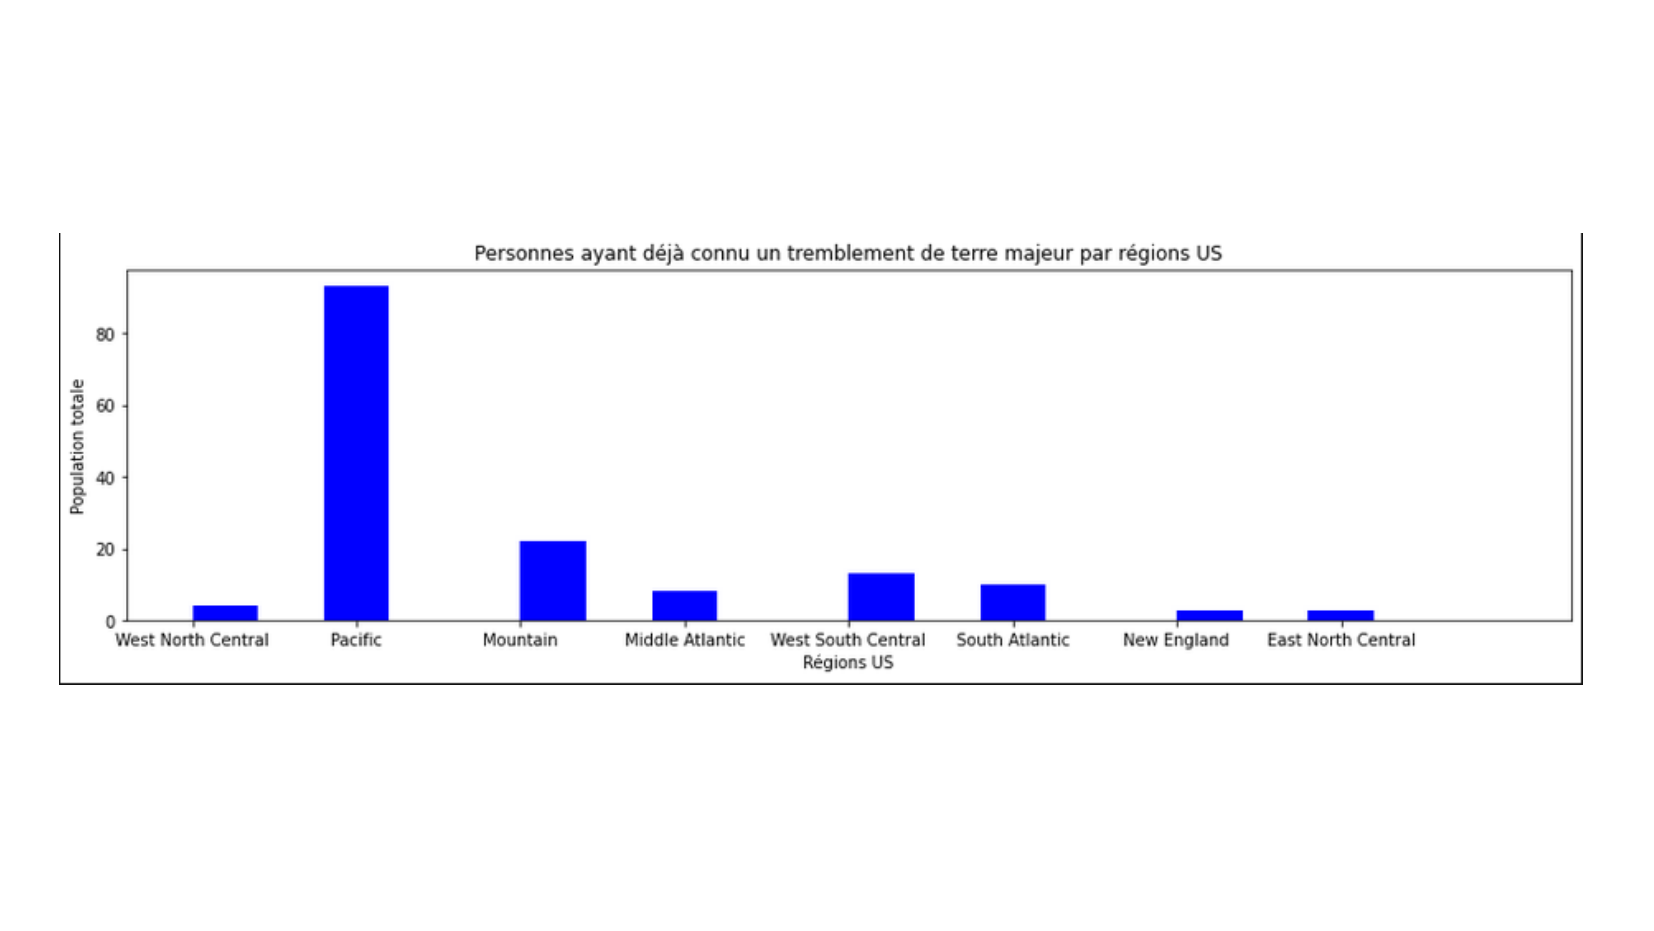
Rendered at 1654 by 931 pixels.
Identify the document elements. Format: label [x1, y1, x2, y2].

picture [59, 233, 1583, 686]
